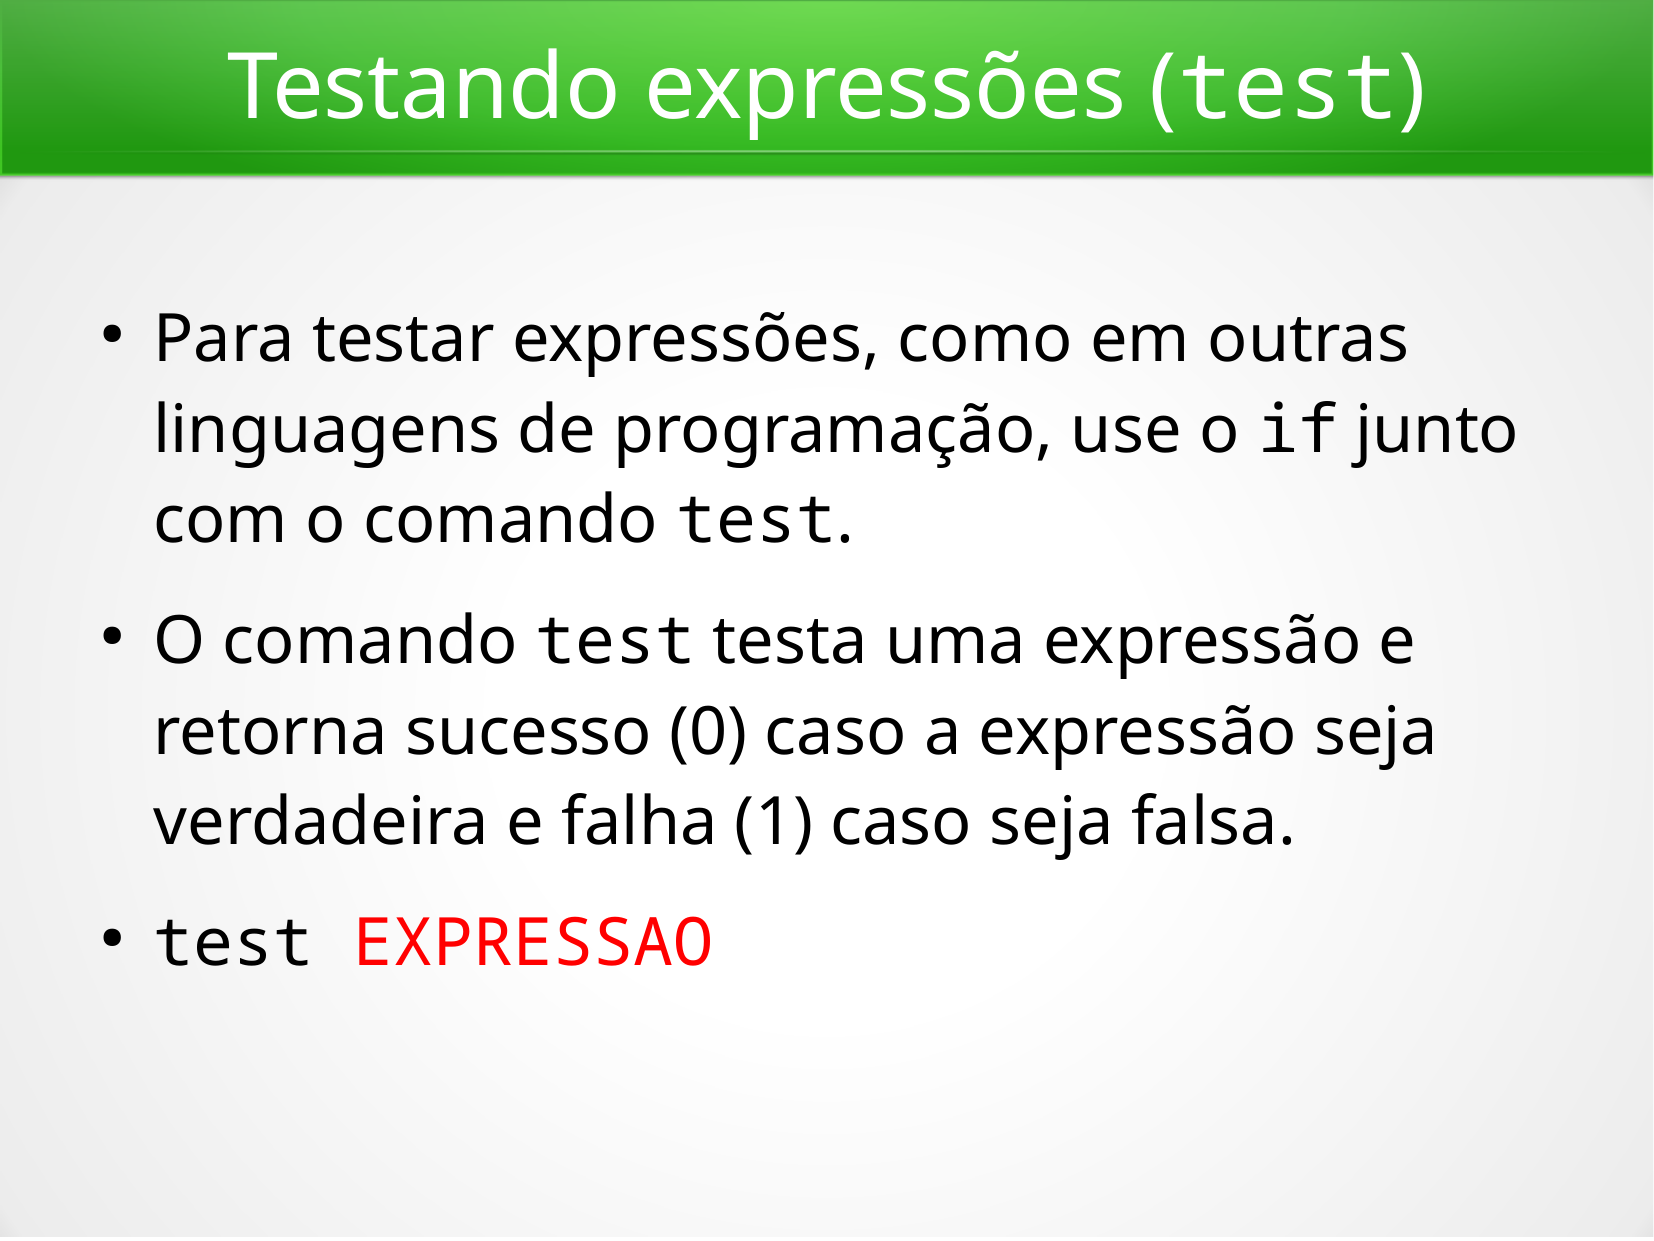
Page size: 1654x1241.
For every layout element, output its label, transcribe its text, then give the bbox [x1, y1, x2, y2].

title Testando expressões (test) [82, 11, 1571, 154]
picture [0, 0, 1654, 1237]
list Para testar expressões, como em outras linguagens de programação, use o if junto com o comando test. O comando test testa uma expressão e retorna sucesso (0) caso a expressão seja verdadeira e falha (1) caso seja falsa. test EXPRESSAO [82, 290, 1571, 1010]
